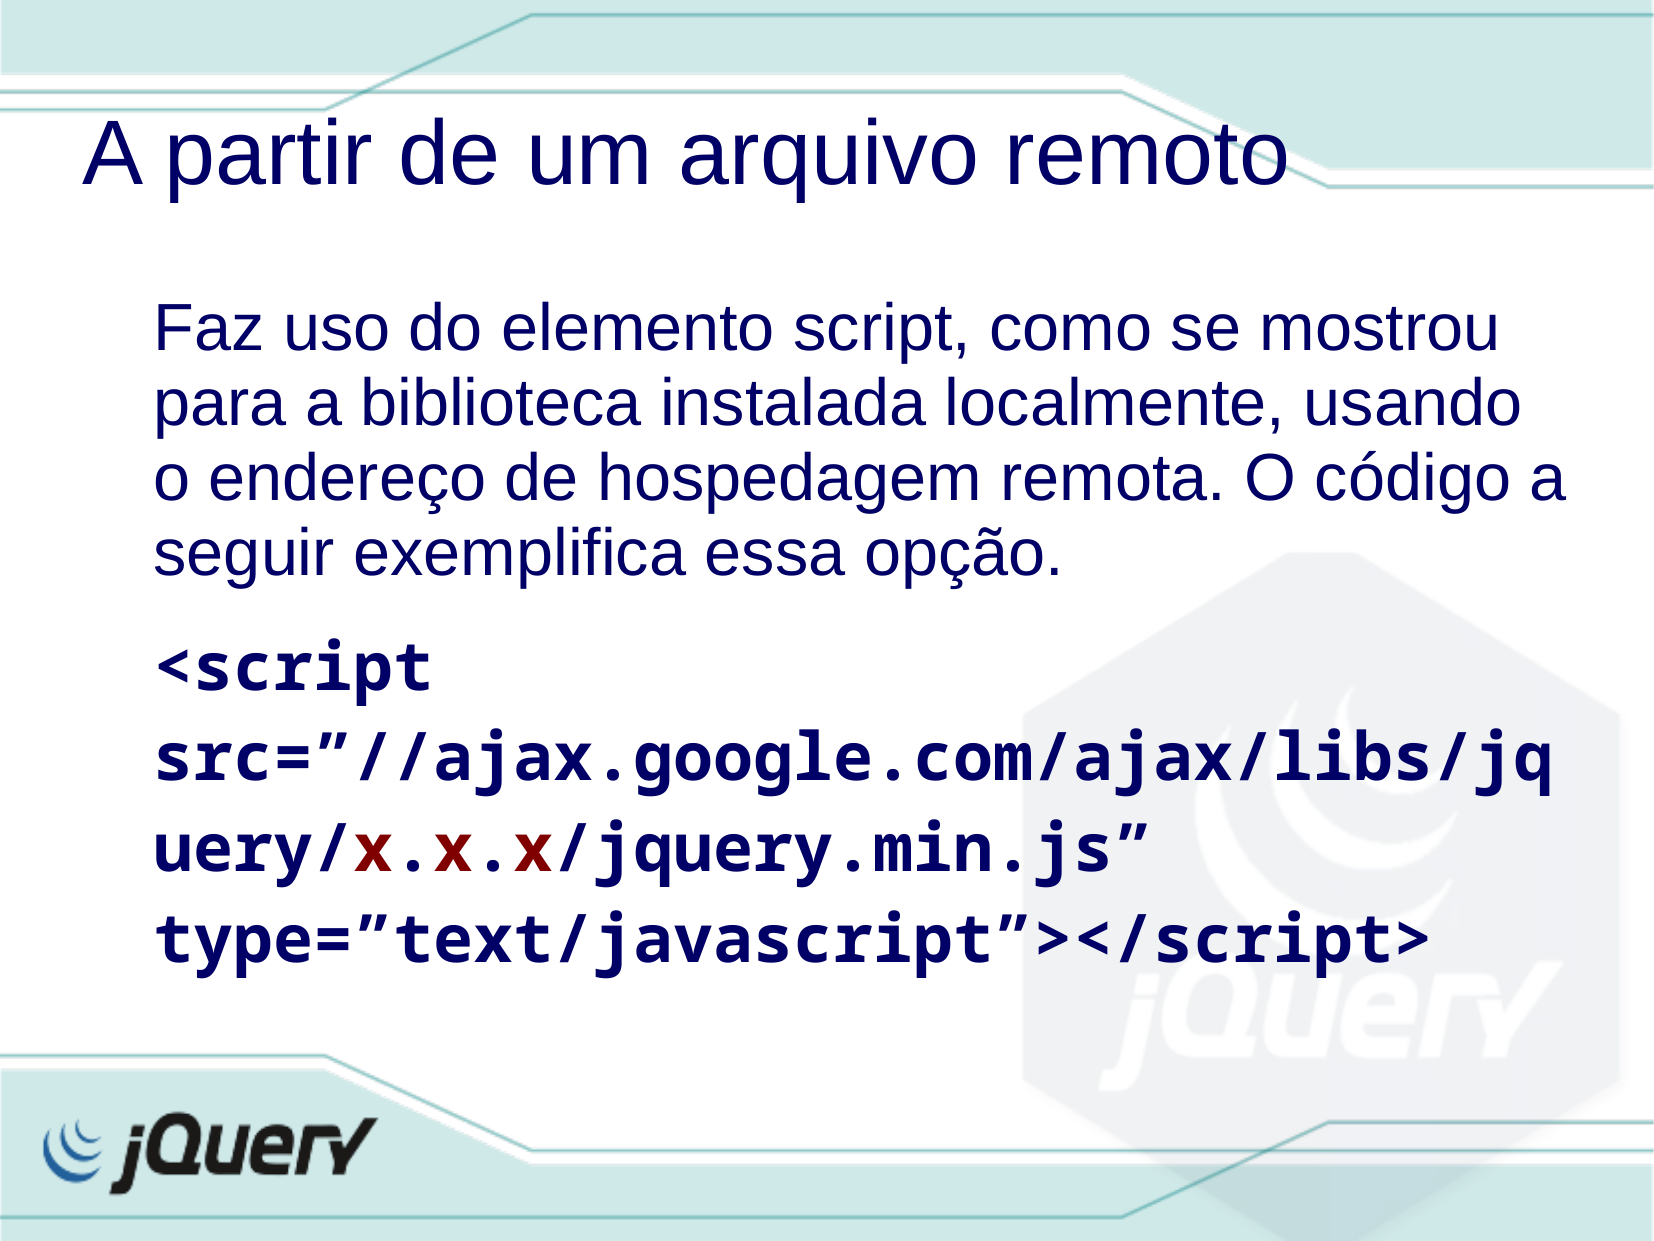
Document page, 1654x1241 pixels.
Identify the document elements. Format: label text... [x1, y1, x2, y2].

picture [0, 0, 1654, 1241]
title A partir de um arquivo remoto [82, 49, 1571, 257]
list Faz uso do elemento script, como se mostrou para a biblioteca instalada localmente, usando o endereço de hospedagem remota. O código a seguir exemplifica essa opção. <script src=”//ajax.google.com/ajax/libs/jquery/x.x.x/jquery.min.js” type=”text/javascript”></script> [82, 290, 1571, 1010]
